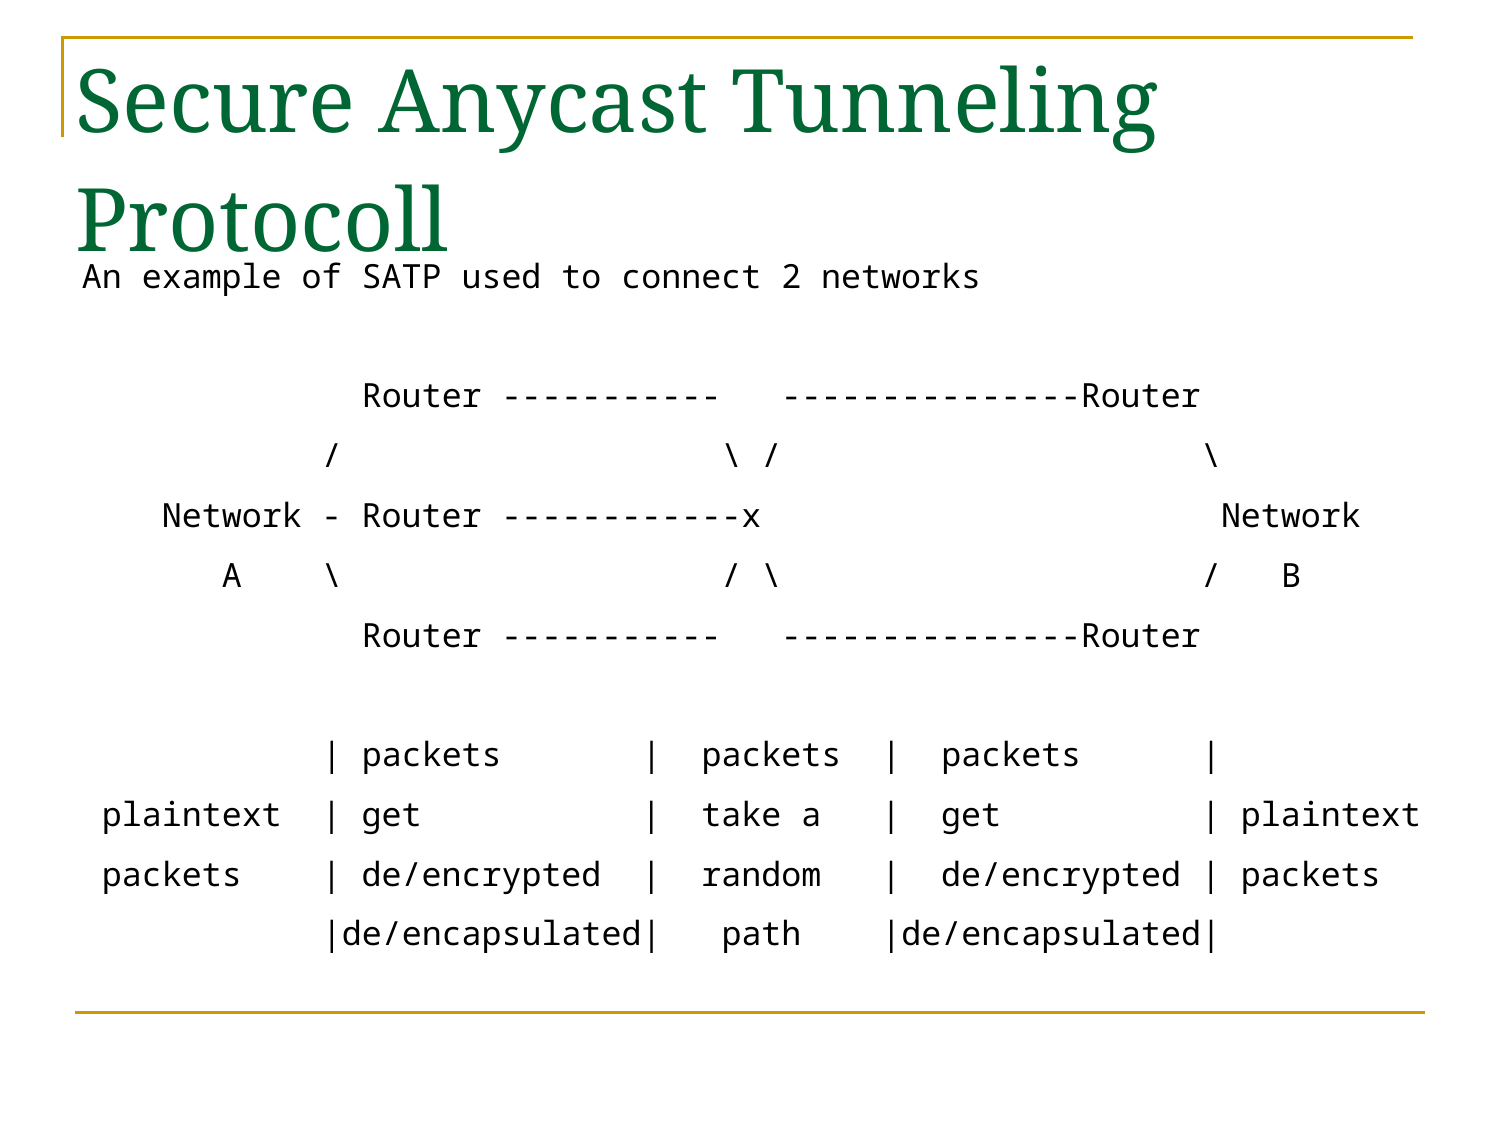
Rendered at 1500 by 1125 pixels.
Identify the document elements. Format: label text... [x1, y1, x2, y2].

subtitle An example of SATP used to connect 2 networks Router ----------- ---------------Router / \ / \ Network - Router ------------x Network A \ / \ / B Router ----------- ---------------Router | packets | packets | packets | plaintext | get | take a | get | plaintext packets | de/encrypted | random | de/encrypted | packets |de/encapsulated| path |de/encapsulated| [21, 241, 1424, 1027]
title Secure Anycast Tunneling Protocoll [75, 52, 1426, 264]
